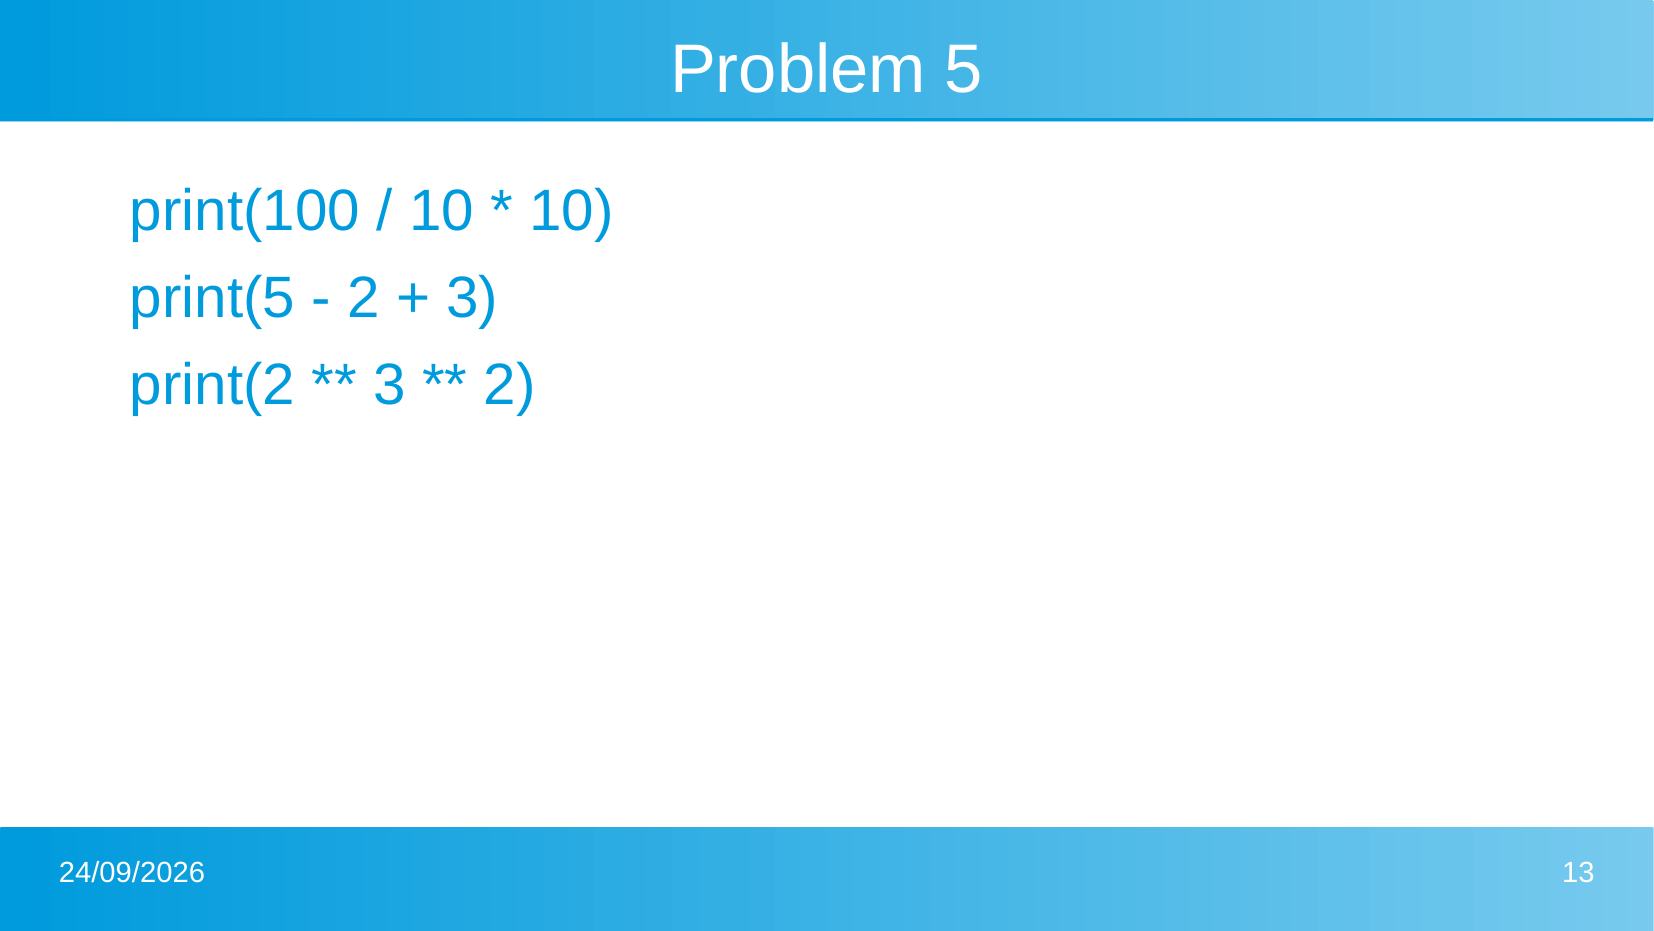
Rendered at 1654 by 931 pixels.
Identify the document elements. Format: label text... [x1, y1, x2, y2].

list print(100 / 10 * 10) print(5 - 2 + 3) print(2 ** 3 ** 2) [59, 177, 1595, 768]
title Problem 5 [59, 29, 1595, 108]
